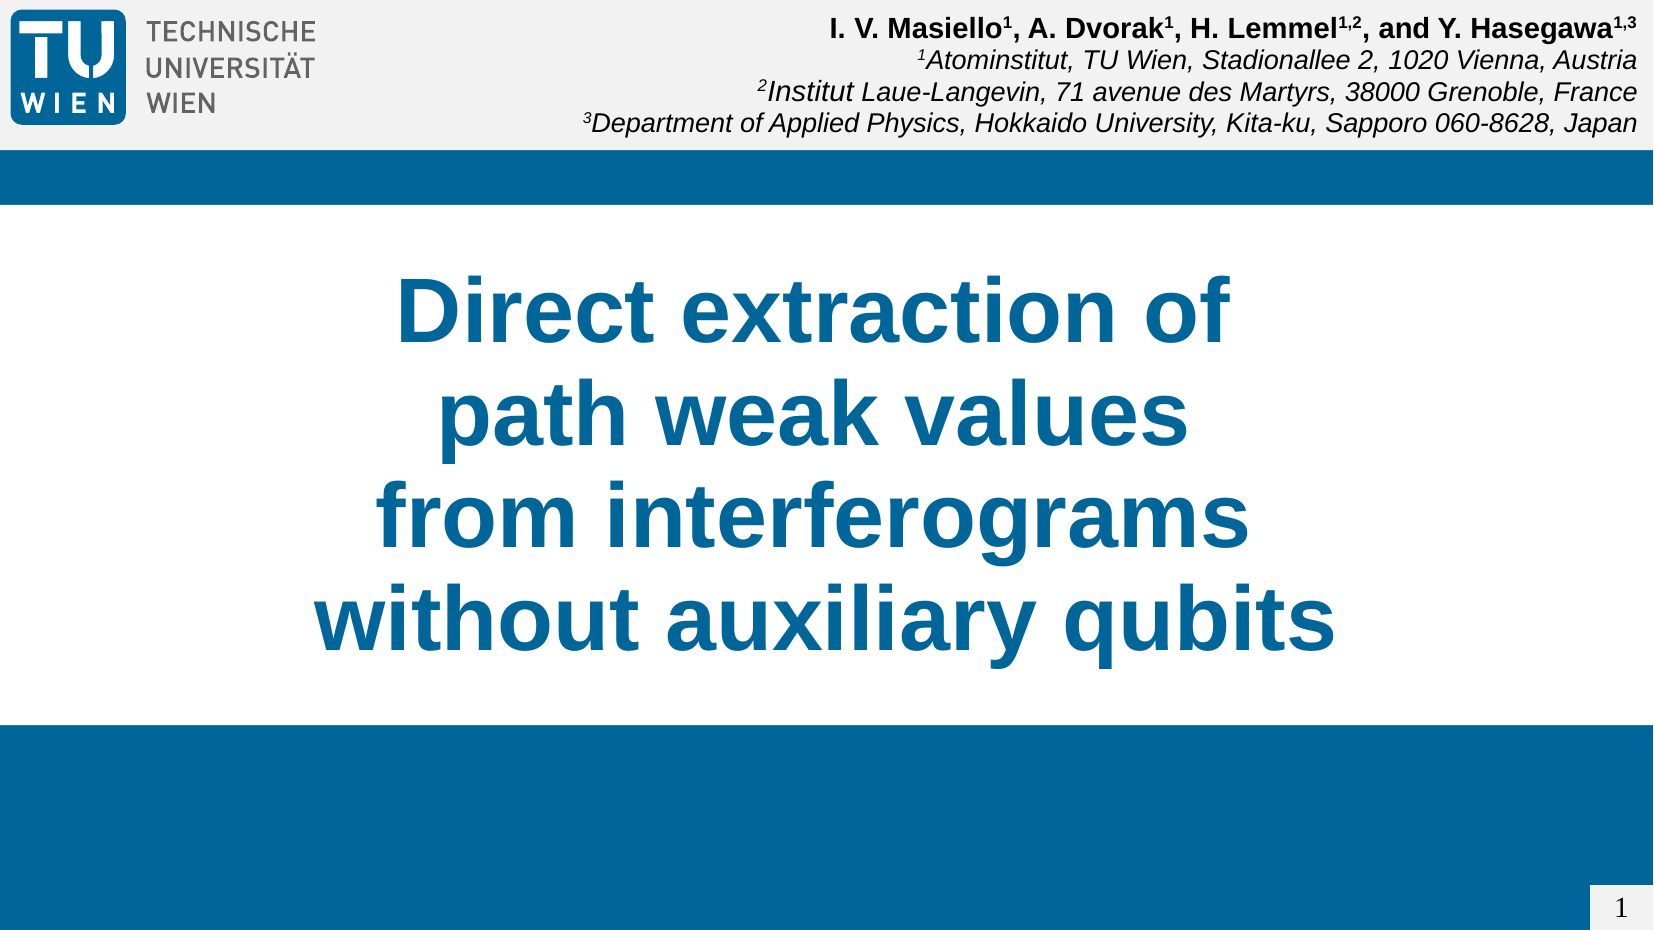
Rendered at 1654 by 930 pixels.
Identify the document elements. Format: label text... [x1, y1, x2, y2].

text_box I. V. Masiello1, A. Dvorak1, H. Lemmel1,2, and Y. Hasegawa1,3 1Atominstitut, TU Wien, Stadionallee 2, 1020 Vienna, Austria 2Institut Laue-Langevin, 71 avenue des Martyrs, 38000 Grenoble, France 3Department of Applied Physics, Hokkaido University, Kita-ku, Sapporo 060-8628, Japan [567, 4, 1652, 146]
title Direct extraction of path weak values from interferograms without auxiliary qubits [0, 204, 1653, 726]
